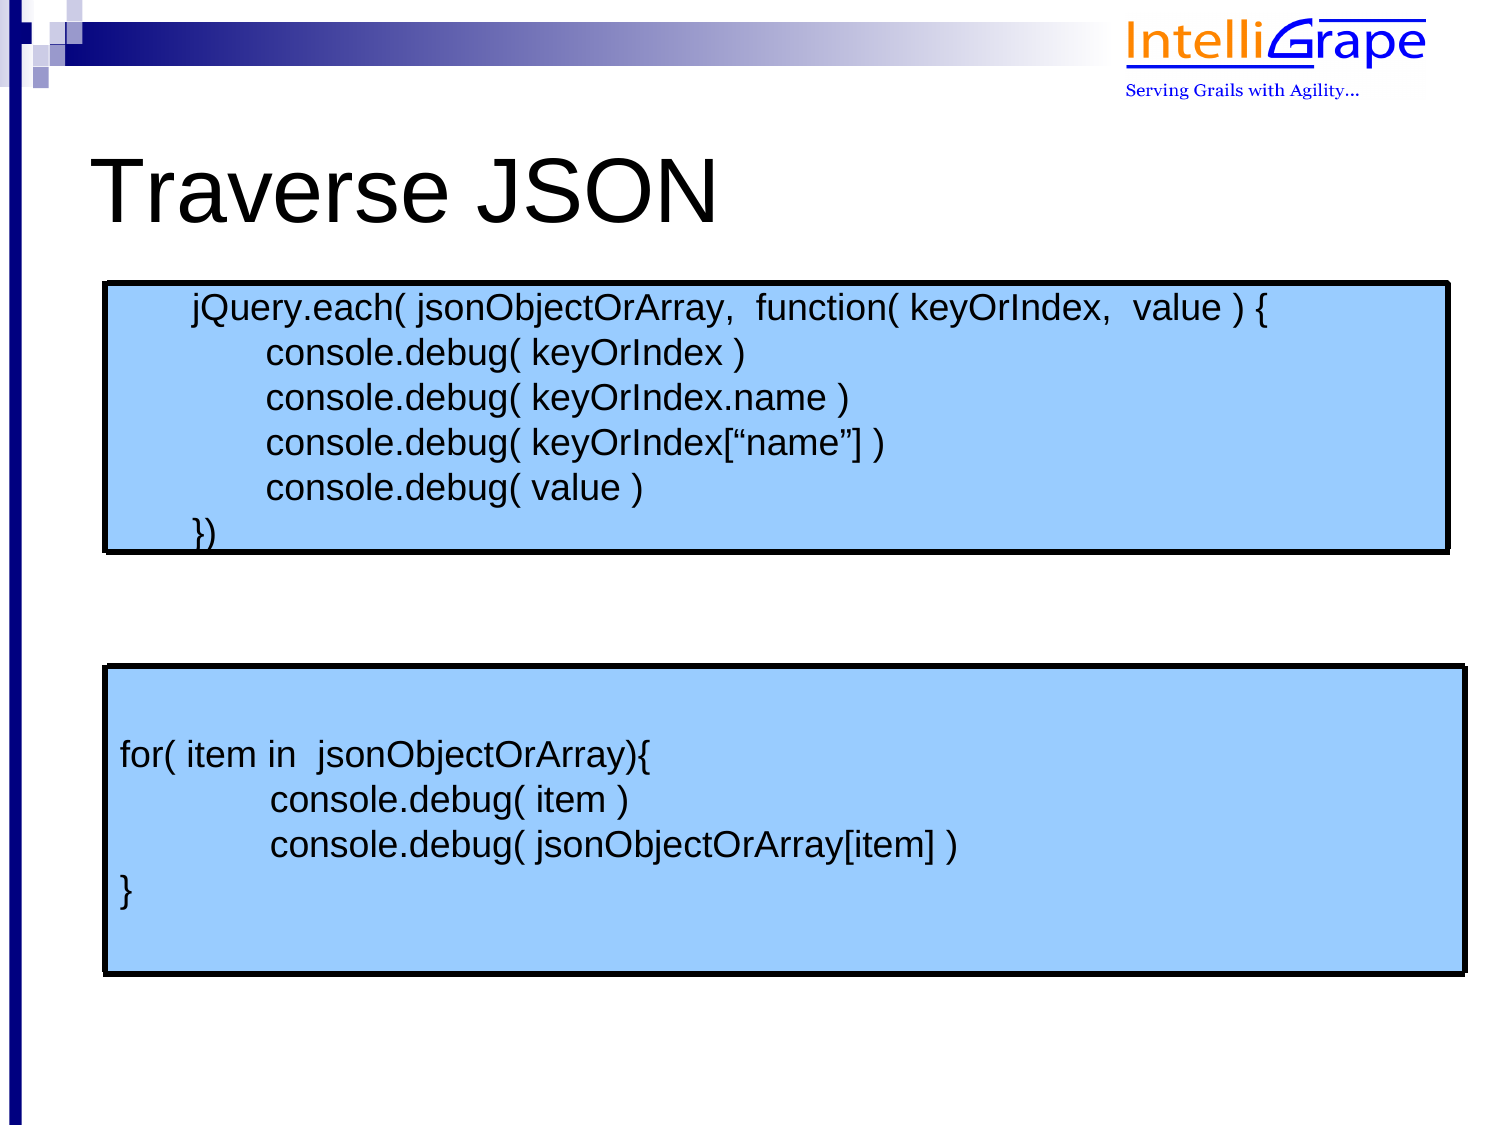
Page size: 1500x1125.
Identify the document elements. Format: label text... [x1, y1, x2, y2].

title Traverse JSON [75, 74, 1423, 298]
text_box jQuery.each( jsonObjectOrArray, function( keyOrIndex, value ) { console.debug( keyOrIndex ) console.debug( keyOrIndex.name ) console.debug( keyOrIndex[“name”] ) console.debug( value ) }) [104, 283, 1448, 552]
picture [1125, 12, 1426, 100]
text_box for( item in jsonObjectOrArray){ console.debug( item ) console.debug( jsonObjectOrArray[item] ) } [104, 666, 1465, 974]
